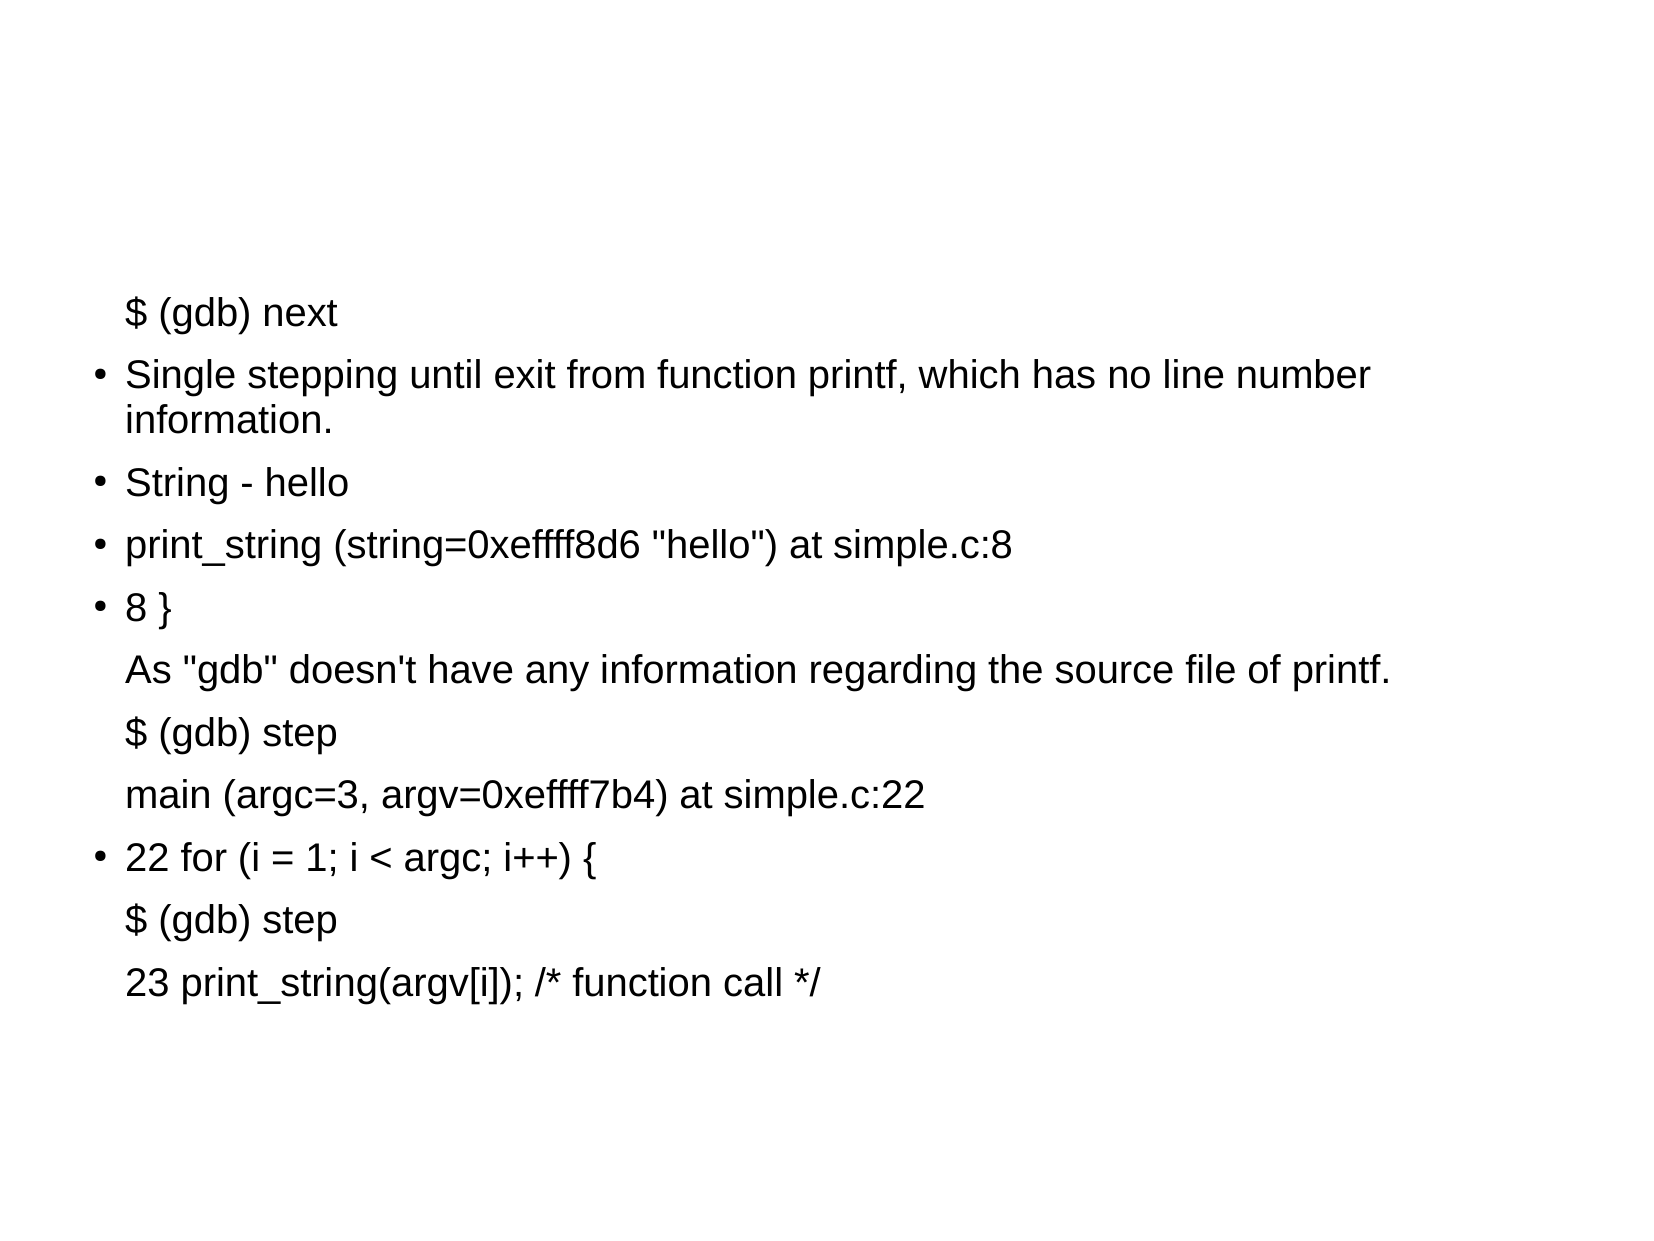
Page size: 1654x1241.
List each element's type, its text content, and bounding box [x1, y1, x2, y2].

list $ (gdb) next Single stepping until exit from function printf, which has no line number information. String - hello print_string (string=0xeffff8d6 "hello") at simple.c:8 8 } As "gdb" doesn't have any information regarding the source file of printf. $ (gdb) step main (argc=3, argv=0xeffff7b4) at simple.c:22 22 for (i = 1; i < argc; i++) { $ (gdb) step 23 print_string(argv[i]); /* function call */ [82, 290, 1538, 1010]
